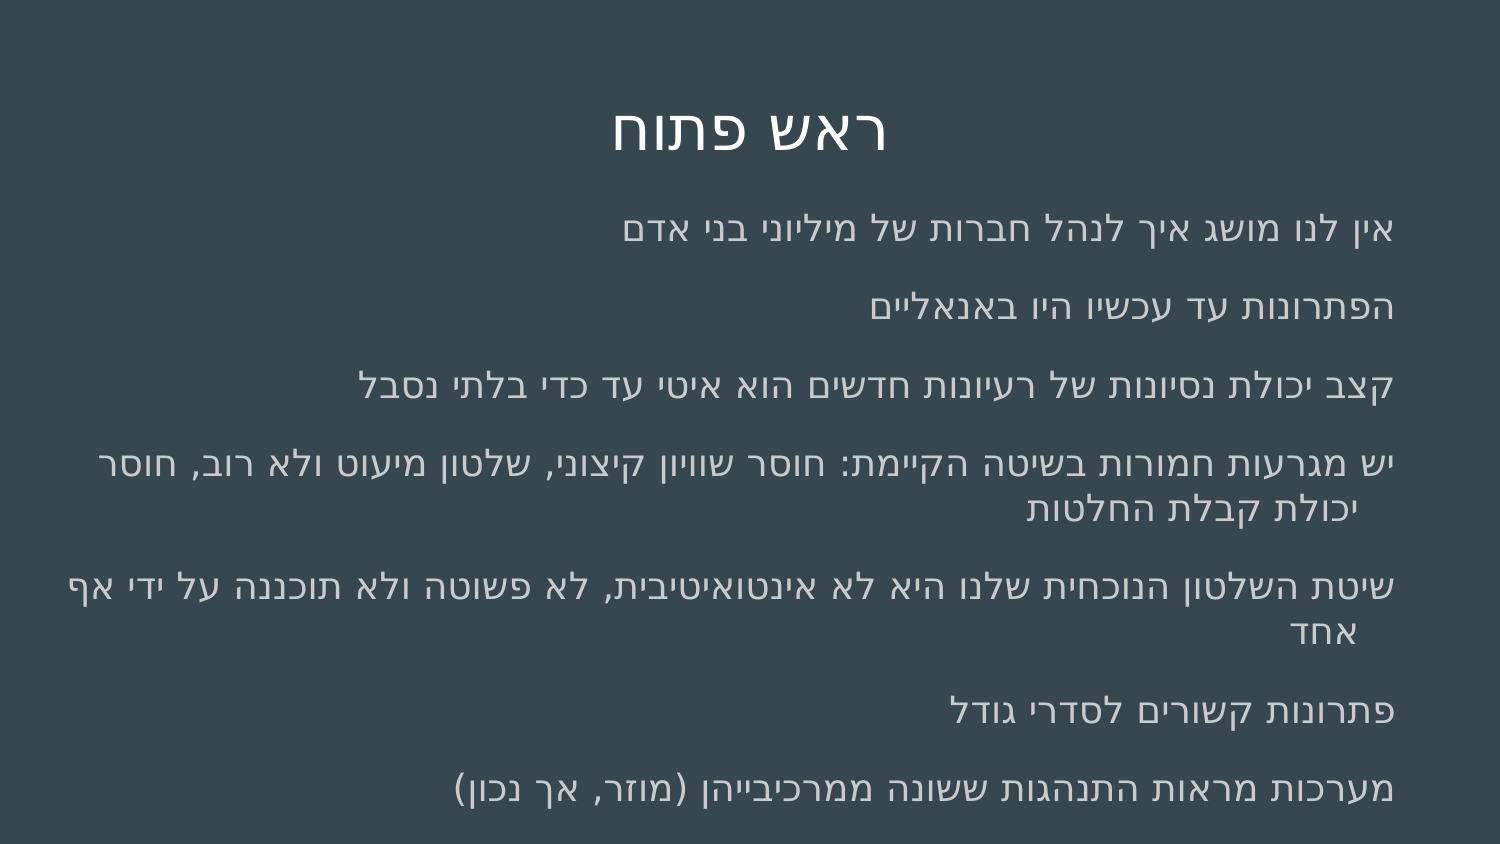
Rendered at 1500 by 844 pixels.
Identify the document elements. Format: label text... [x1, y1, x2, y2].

title ראש פתוח [51, 72, 1449, 167]
list אין לנו מושג איך לנהל חברות של מיליוני בני אדם הפתרונות עד עכשיו היו באנאליים קצב יכולת נסיונות של רעיונות חדשים הוא איטי עד כדי בלתי נסבל יש מגרעות חמורות בשיטה הקיימת: חוסר שוויון קיצוני, שלטון מיעוט ולא רוב, חוסר יכולת קבלת החלטות שיטת השלטון הנוכחית שלנו היא לא אינטואיטיבית, לא פשוטה ולא תוכננה על ידי אף אחד פתרונות קשורים לסדרי גודל מערכות מראות התנהגות ששונה ממרכיבייהן (מוזר, אך נכון) [51, 189, 1449, 750]
